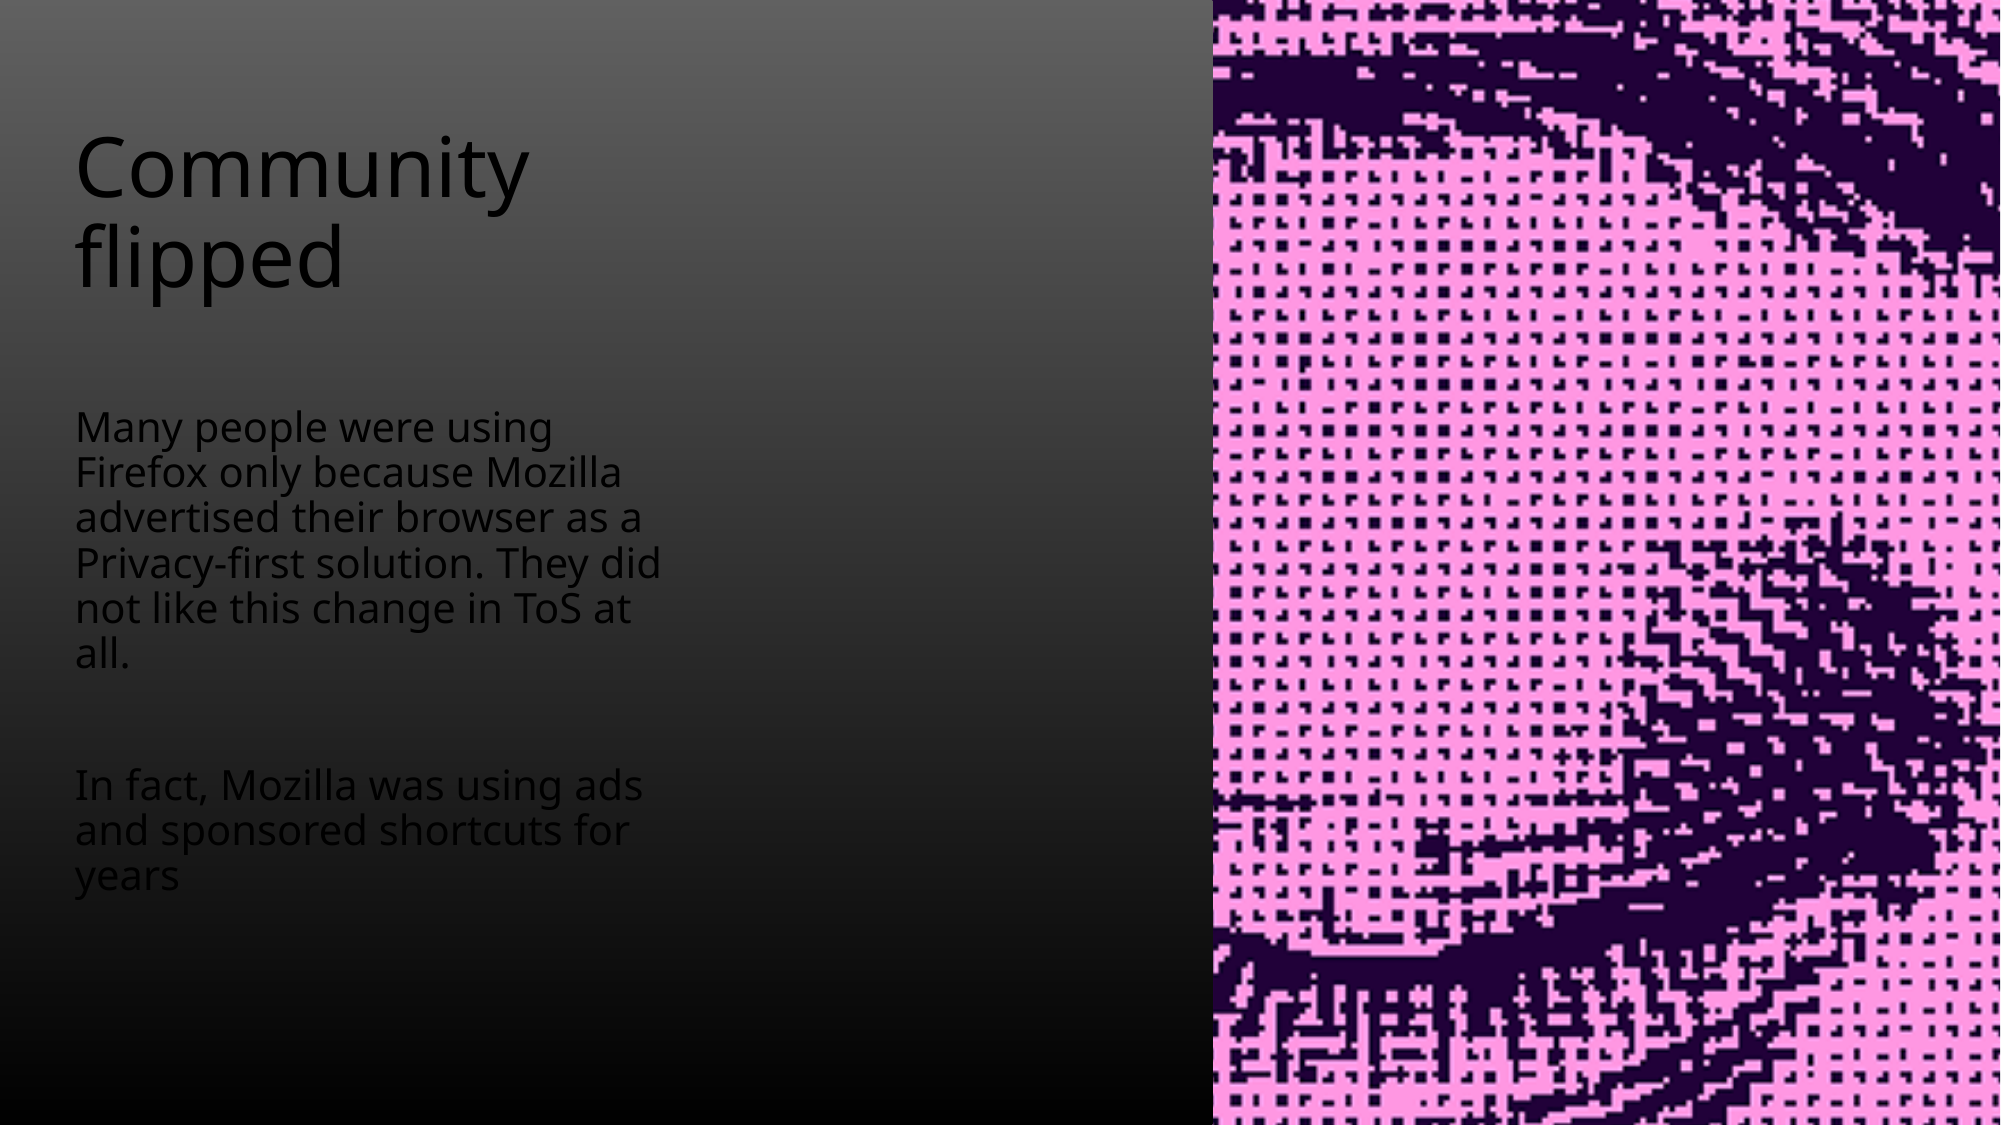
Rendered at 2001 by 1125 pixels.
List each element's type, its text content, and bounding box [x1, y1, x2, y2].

title Community flipped [59, 59, 687, 372]
list Many people were using Firefox only because Mozilla advertised their browser as a Privacy-first solution. They did not like this change in ToS at all. In fact, Mozilla was using ads and sponsored shortcuts for years [59, 399, 687, 1014]
picture [1212, 0, 2000, 1125]
text_box [0, 0, 1212, 1125]
